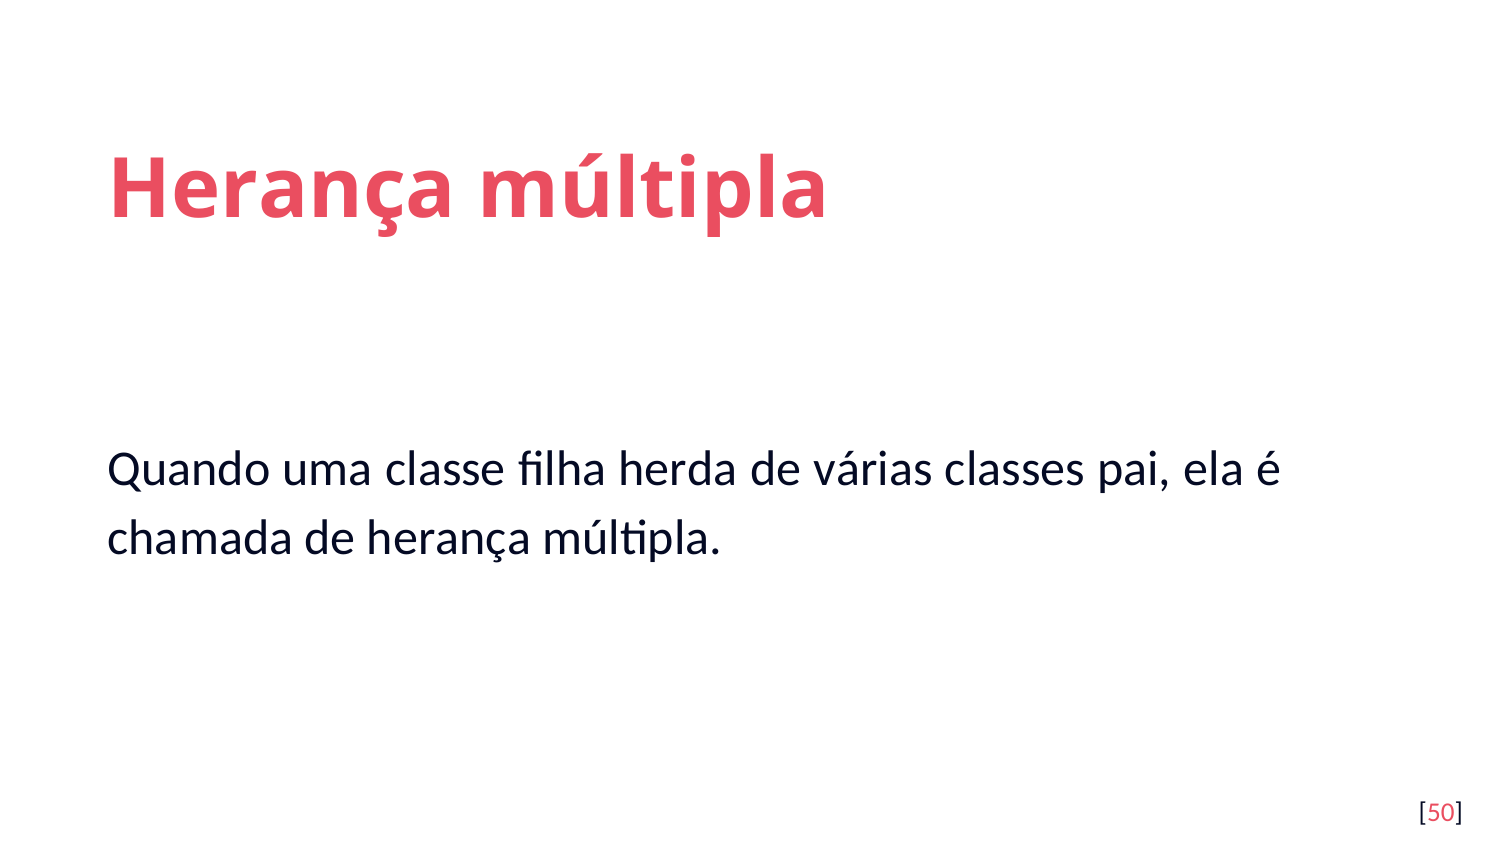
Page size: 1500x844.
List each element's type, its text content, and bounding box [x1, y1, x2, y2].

text_box Quando uma classe filha herda de várias classes pai, ela é chamada de herança múltipla. [92, 243, 1408, 749]
slide_number [50] [1403, 779, 1494, 844]
text_box Herança múltipla [92, 104, 1408, 243]
